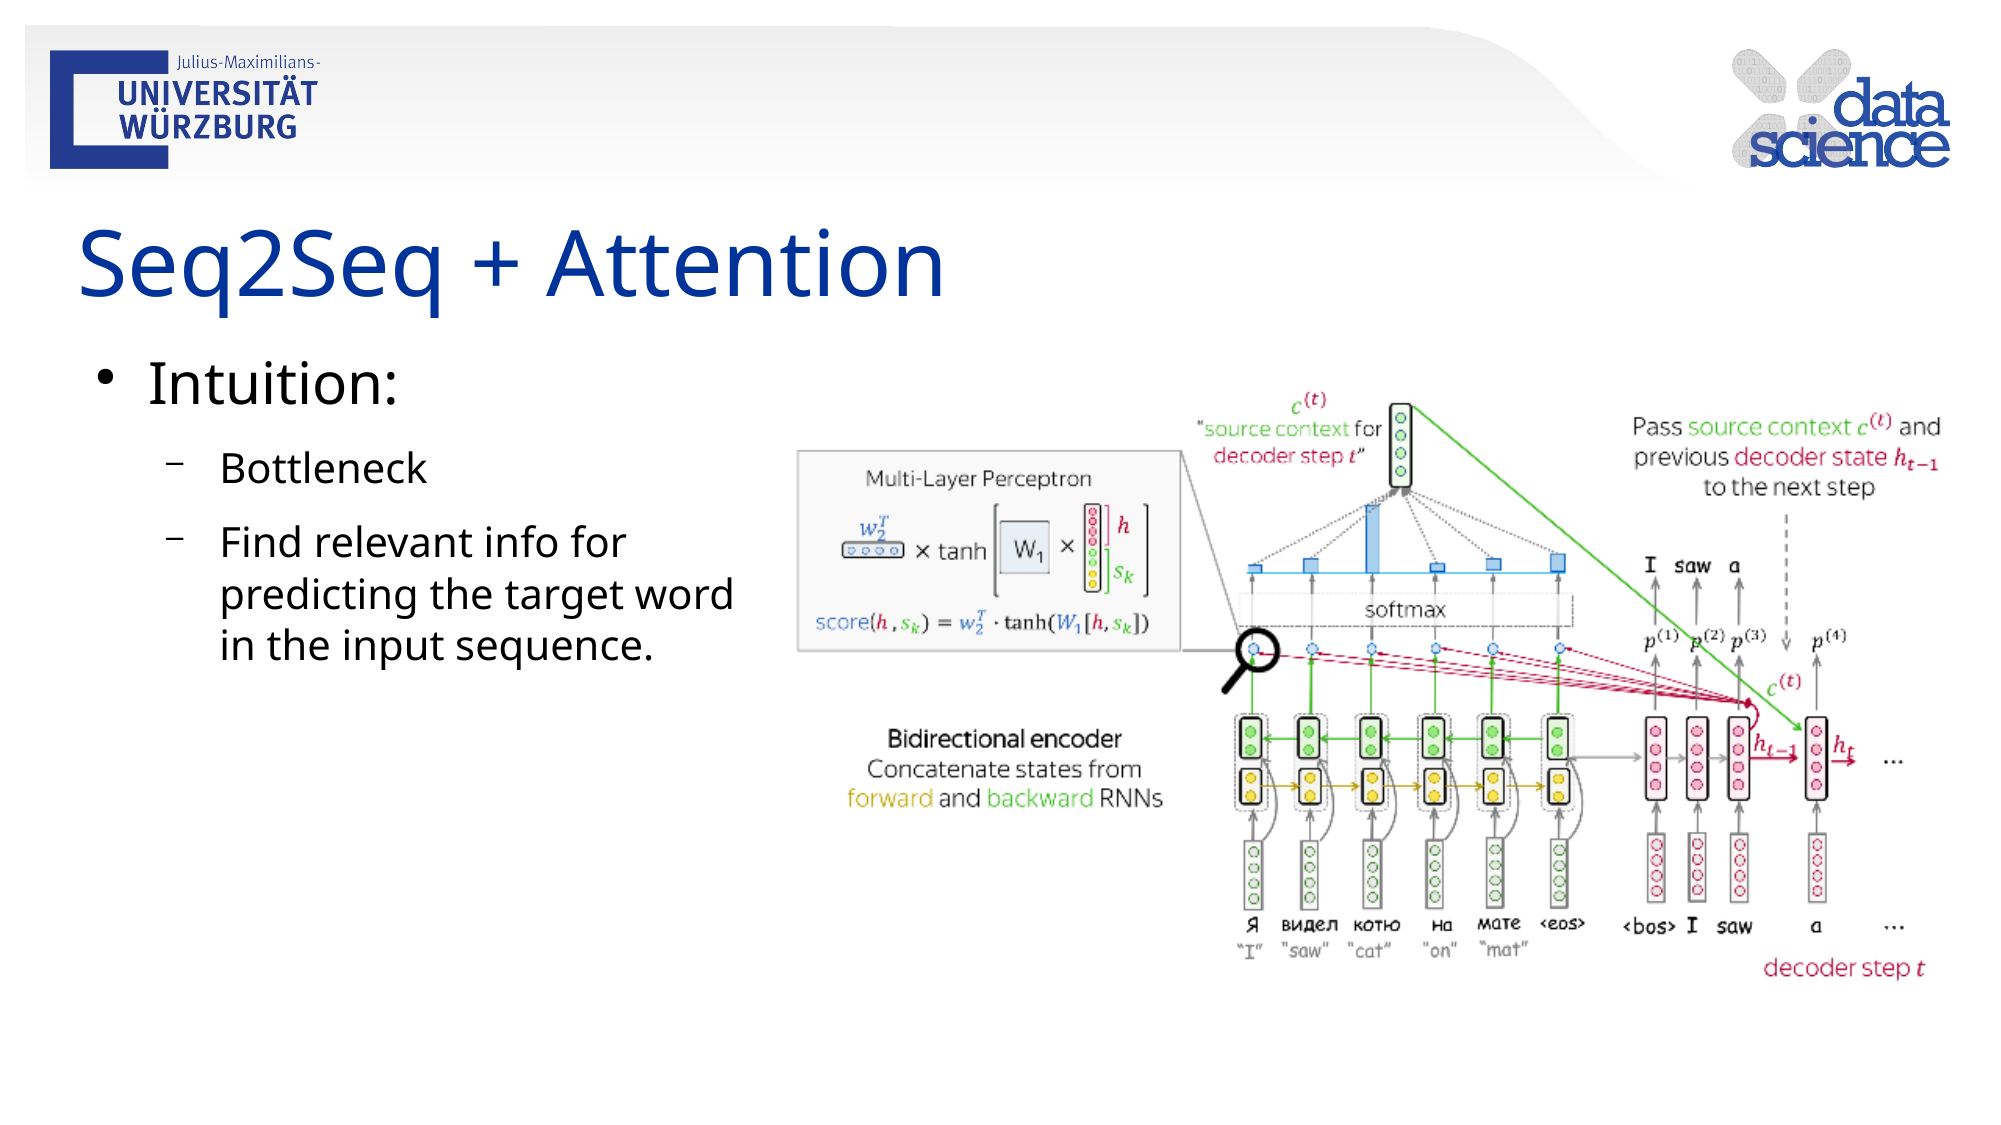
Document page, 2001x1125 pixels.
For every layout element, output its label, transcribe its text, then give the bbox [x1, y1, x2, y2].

list Intuition: Bottleneck Find relevant info for predicting the target word in the input sequence. [77, 347, 768, 1014]
picture [792, 383, 1949, 986]
title Seq2Seq + Attention [77, 198, 1901, 324]
picture [50, 50, 321, 169]
picture [1732, 49, 1950, 168]
